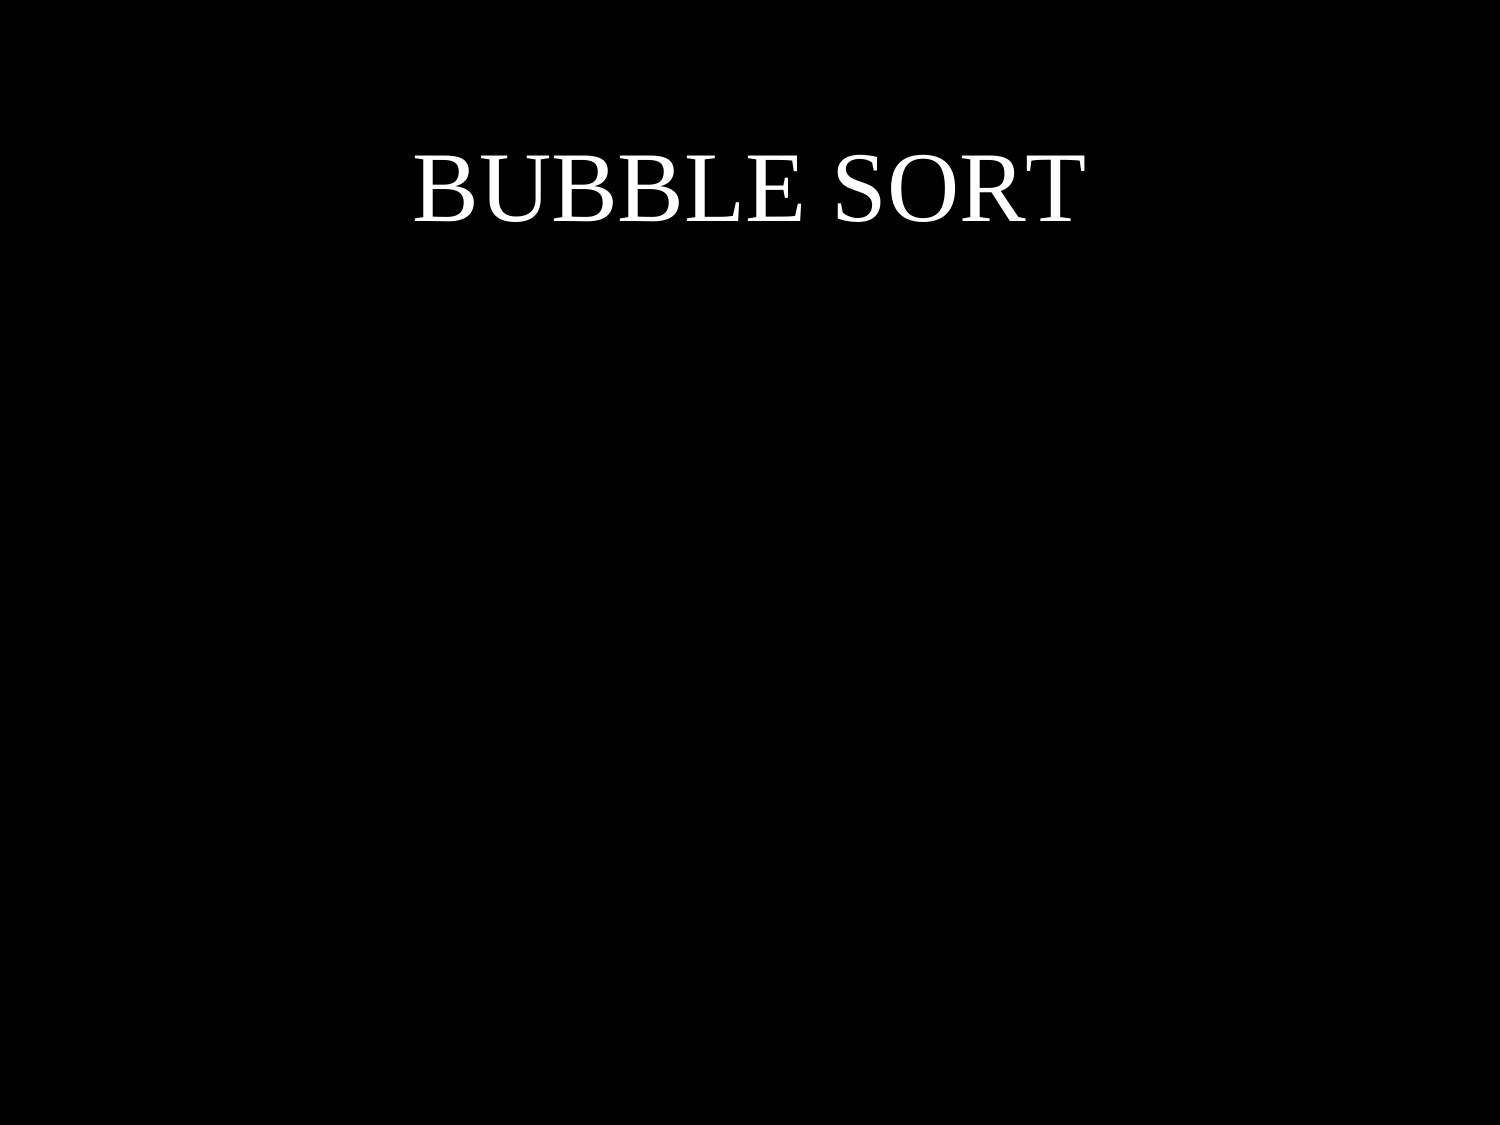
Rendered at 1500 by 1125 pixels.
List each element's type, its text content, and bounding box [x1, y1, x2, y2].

title BUBBLE SORT [75, 41, 1426, 334]
